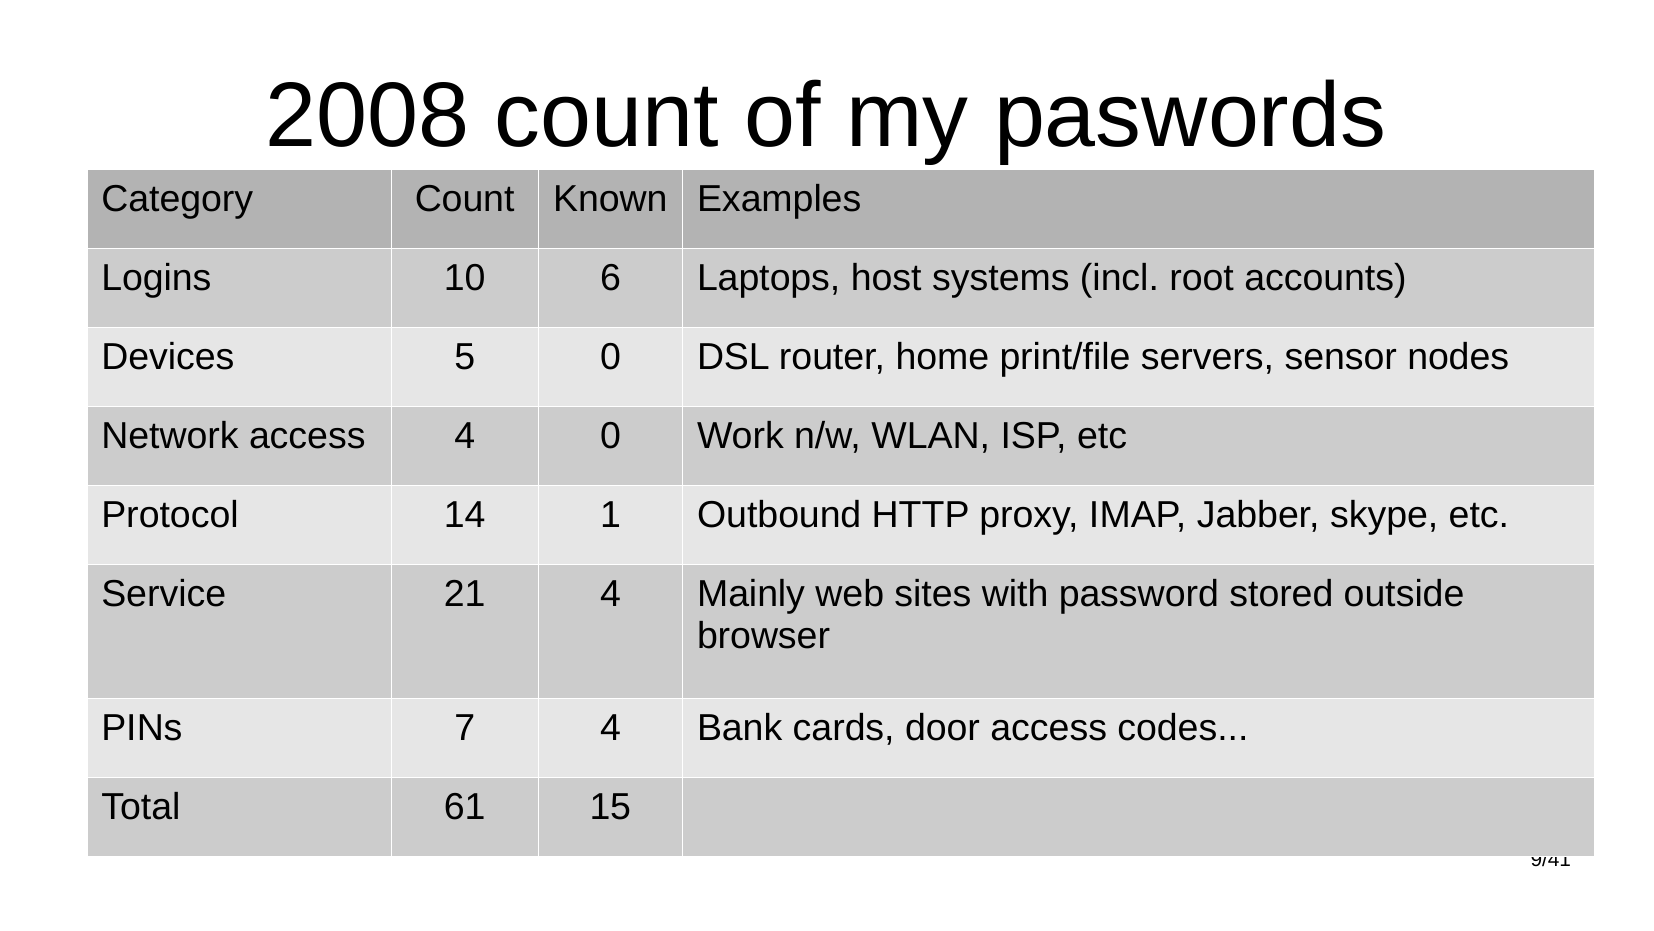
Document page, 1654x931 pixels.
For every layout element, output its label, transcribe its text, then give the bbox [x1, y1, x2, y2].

table_cell 10 [392, 249, 538, 327]
table_cell 7 [392, 699, 538, 777]
table_cell 0 [539, 328, 682, 406]
table_cell 61 [392, 778, 538, 856]
table_header Category [88, 170, 391, 248]
table_cell 4 [539, 699, 682, 777]
table_cell Logins [88, 249, 391, 327]
table_header Examples [683, 170, 1594, 248]
table_cell Service [88, 565, 391, 698]
table_cell Mainly web sites with password stored outside browser [683, 565, 1594, 698]
table_cell 0 [539, 407, 682, 485]
table_cell Laptops, host systems (incl. root accounts) [683, 249, 1594, 327]
table_cell [683, 778, 1594, 856]
table_cell Total [88, 778, 391, 856]
table_cell DSL router, home print/file servers, sensor nodes [683, 328, 1594, 406]
table_header Known [539, 170, 682, 248]
table_header Count [392, 170, 538, 248]
title 2008 count of my paswords [82, 37, 1571, 193]
table_cell Outbound HTTP proxy, IMAP, Jabber, skype, etc. [683, 486, 1594, 564]
table_cell PINs [88, 699, 391, 777]
table_cell Devices [88, 328, 391, 406]
table_cell Protocol [88, 486, 391, 564]
table_cell Work n/w, WLAN, ISP, etc [683, 407, 1594, 485]
table_cell 4 [539, 565, 682, 698]
table_cell 21 [392, 565, 538, 698]
table_cell 6 [539, 249, 682, 327]
table_cell 4 [392, 407, 538, 485]
table_cell 5 [392, 328, 538, 406]
table_cell 1 [539, 486, 682, 564]
table_cell 15 [539, 778, 682, 856]
table_cell Bank cards, door access codes... [683, 699, 1594, 777]
table_cell Network access [88, 407, 391, 485]
table_cell 14 [392, 486, 538, 564]
